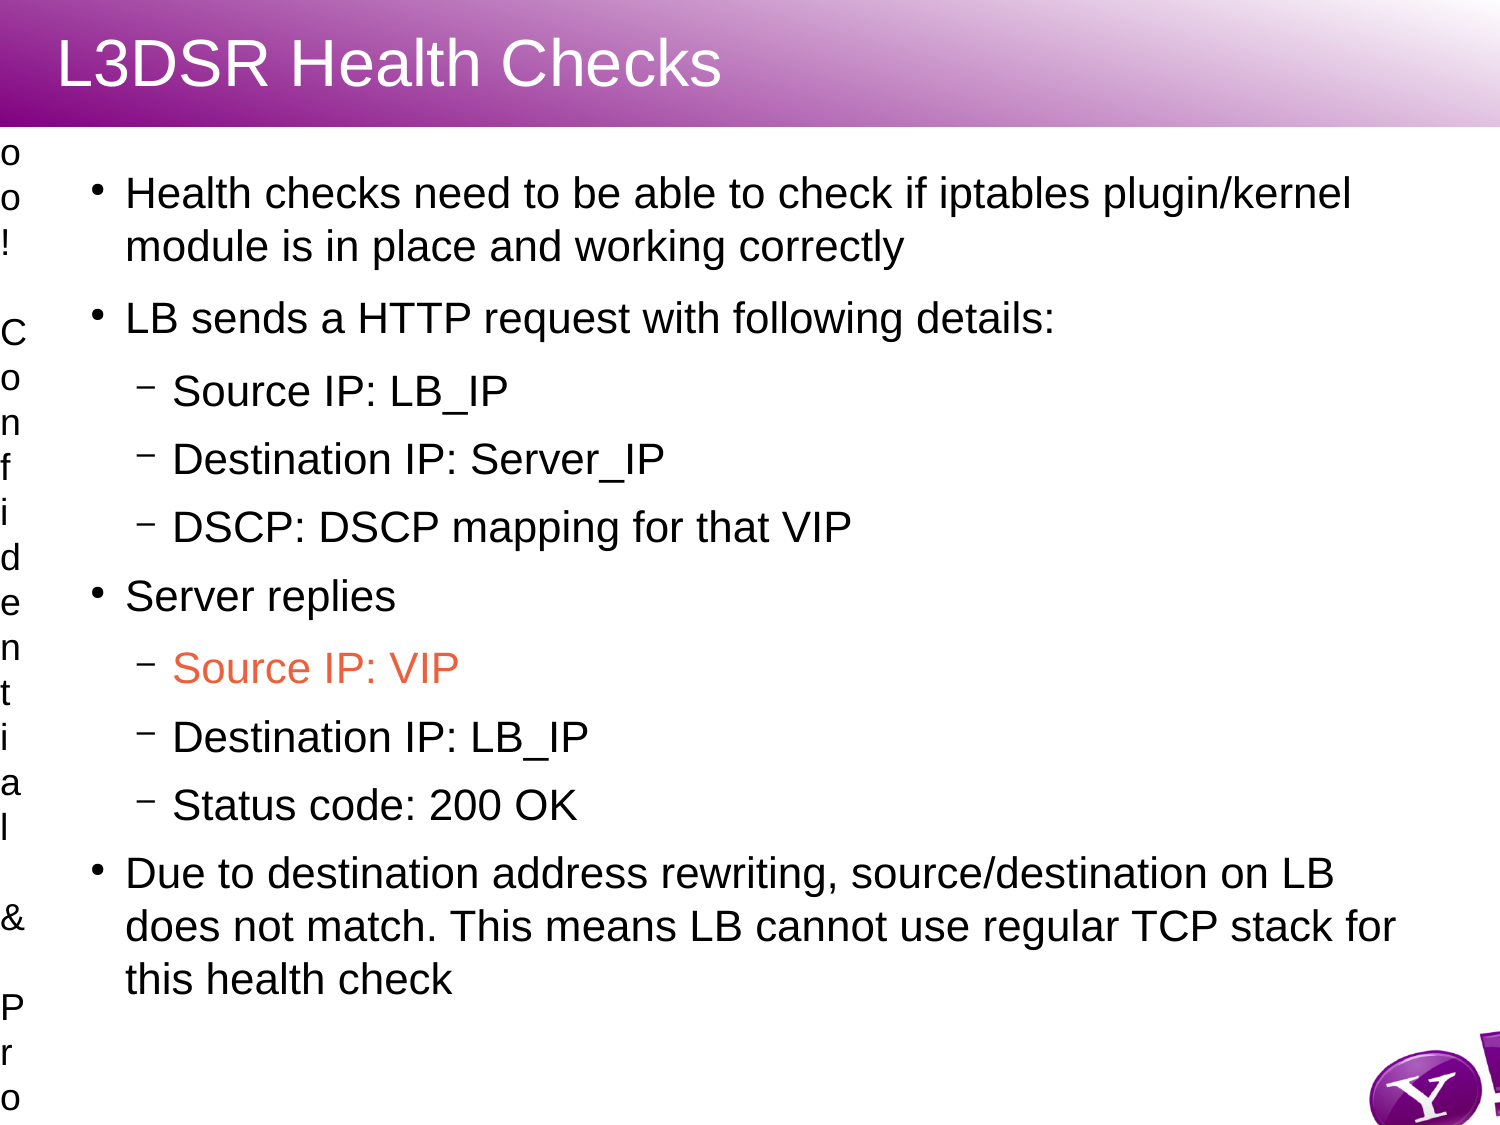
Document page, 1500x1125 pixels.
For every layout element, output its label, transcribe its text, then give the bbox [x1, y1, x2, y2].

title L3DSR Health Checks [0, 0, 1500, 127]
picture [1366, 1027, 1500, 1125]
list Health checks need to be able to check if iptables plugin/kernel module is in place and working correctly LB sends a HTTP request with following details: Source IP: LB_IP Destination IP: Server_IP DSCP: DSCP mapping for that VIP Server replies Source IP: VIP Destination IP: LB_IP Status code: 200 OK Due to destination address rewriting, source/destination on LB does not match. This means LB cannot use regular TCP stack for this health check [78, 164, 1438, 1015]
